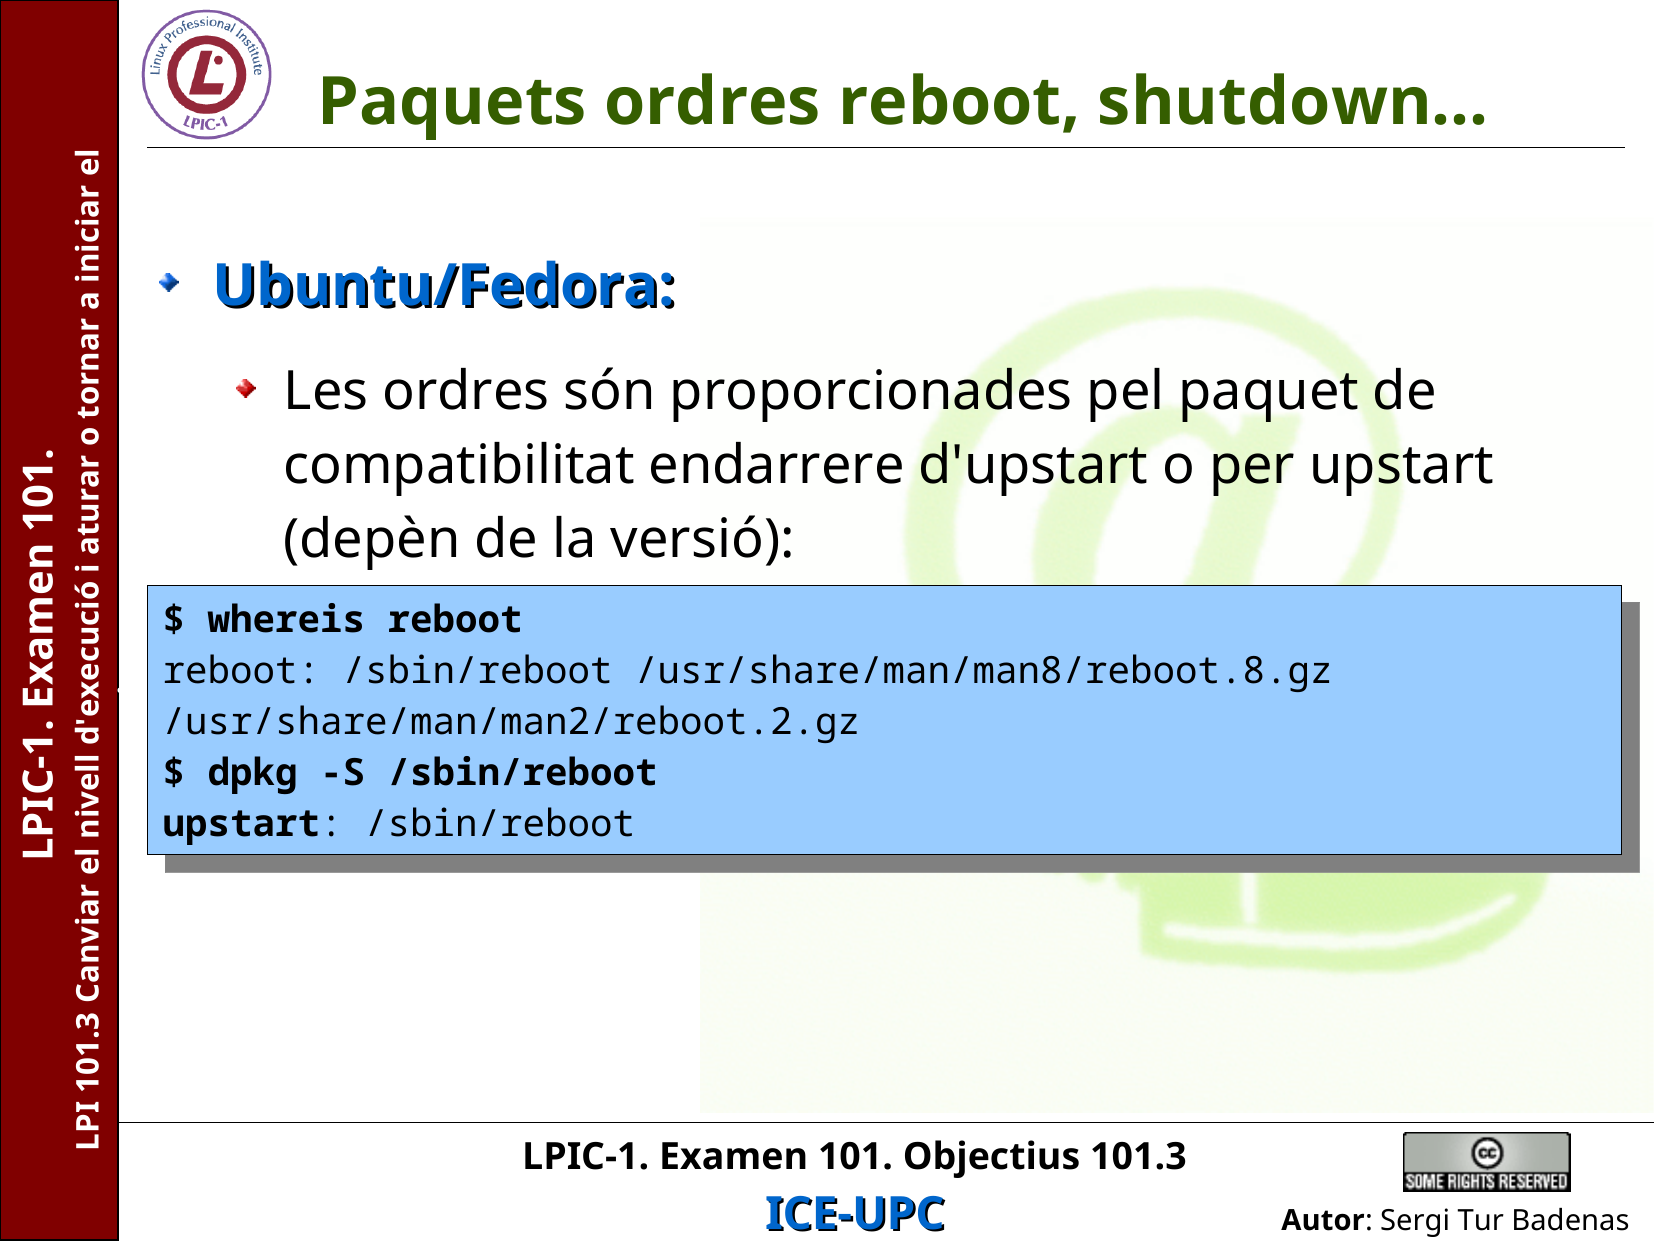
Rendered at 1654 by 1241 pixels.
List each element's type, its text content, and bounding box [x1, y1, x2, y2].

picture [1403, 1132, 1571, 1192]
list Ubuntu/Fedora: Les ordres són proporcionades pel paquet de compatibilitat endarrere d'upstart o per upstart (depèn de la versió): [141, 242, 1630, 1078]
text_box $ whereis reboot reboot: /sbin/reboot /usr/share/man/man8/reboot.8.gz /usr/share/man/man2/reboot.2.gz $ dpkg -S /sbin/reboot upstart: /sbin/reboot [147, 585, 1622, 796]
picture [135, 5, 277, 142]
picture [700, 217, 1654, 1113]
title Paquets ordres reboot, shutdown... [159, 55, 1648, 142]
